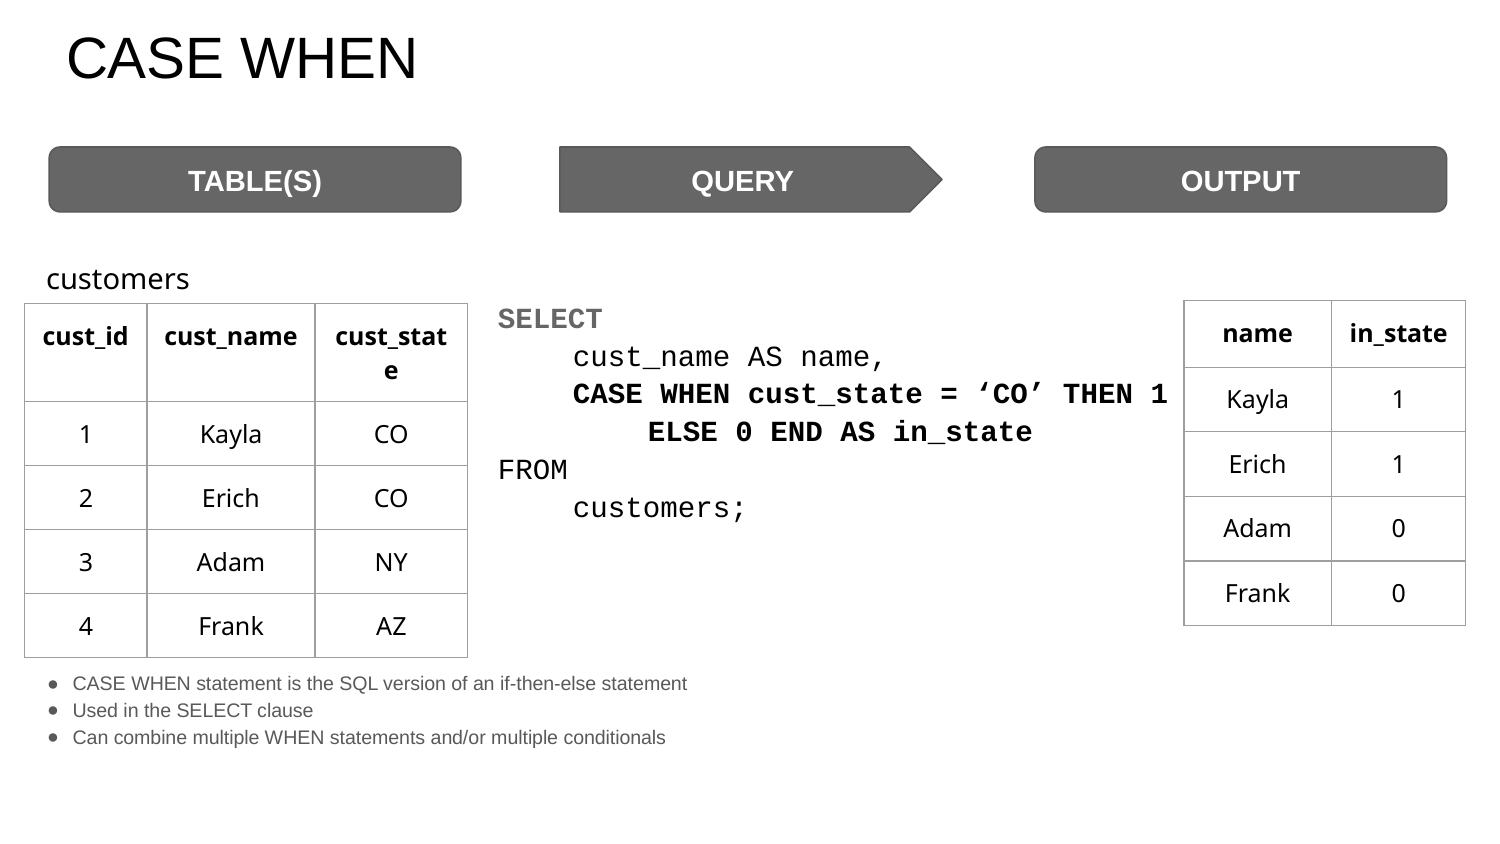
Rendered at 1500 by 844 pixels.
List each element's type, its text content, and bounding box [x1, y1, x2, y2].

text_box TABLE(S) [49, 146, 461, 212]
table_header name [1185, 301, 1331, 367]
table_cell 1 [1332, 432, 1465, 496]
table_cell Frank [148, 594, 314, 657]
table_cell AZ [316, 594, 467, 657]
table_header cust_name [148, 304, 314, 401]
table_cell 1 [1332, 368, 1465, 431]
table_cell 2 [25, 466, 146, 529]
table_cell CO [316, 402, 467, 465]
table_cell Erich [148, 466, 314, 529]
table_cell 1 [25, 402, 146, 465]
table_cell Kayla [1185, 368, 1331, 431]
table_cell Adam [1185, 497, 1331, 560]
text_box customers [31, 244, 267, 310]
table_cell 3 [25, 530, 146, 593]
table_cell Adam [148, 530, 314, 593]
table_cell Frank [1185, 562, 1331, 625]
table_cell Erich [1185, 432, 1331, 496]
text_box OUTPUT [1034, 146, 1447, 212]
table_cell 0 [1332, 562, 1465, 625]
table_header in_state [1332, 301, 1465, 367]
table_cell NY [316, 530, 467, 593]
table_cell Kayla [148, 402, 314, 465]
table_cell 0 [1332, 497, 1465, 560]
table_header cust_id [25, 304, 146, 401]
list CASE WHEN statement is the SQL version of an if-then-else statement Used in the SELECT clause Can combine multiple WHEN statements and/or multiple conditionals [18, 652, 1374, 764]
table_cell CO [316, 466, 467, 529]
table_header cust_state [316, 304, 467, 401]
title CASE WHEN [51, 10, 1449, 113]
list SELECT cust_name AS name, CASE WHEN cust_state = ‘CO’ THEN 1 ELSE 0 END AS in_state FROM customers; [482, 283, 1195, 622]
table_cell 4 [25, 594, 146, 657]
text_box QUERY [559, 146, 943, 212]
